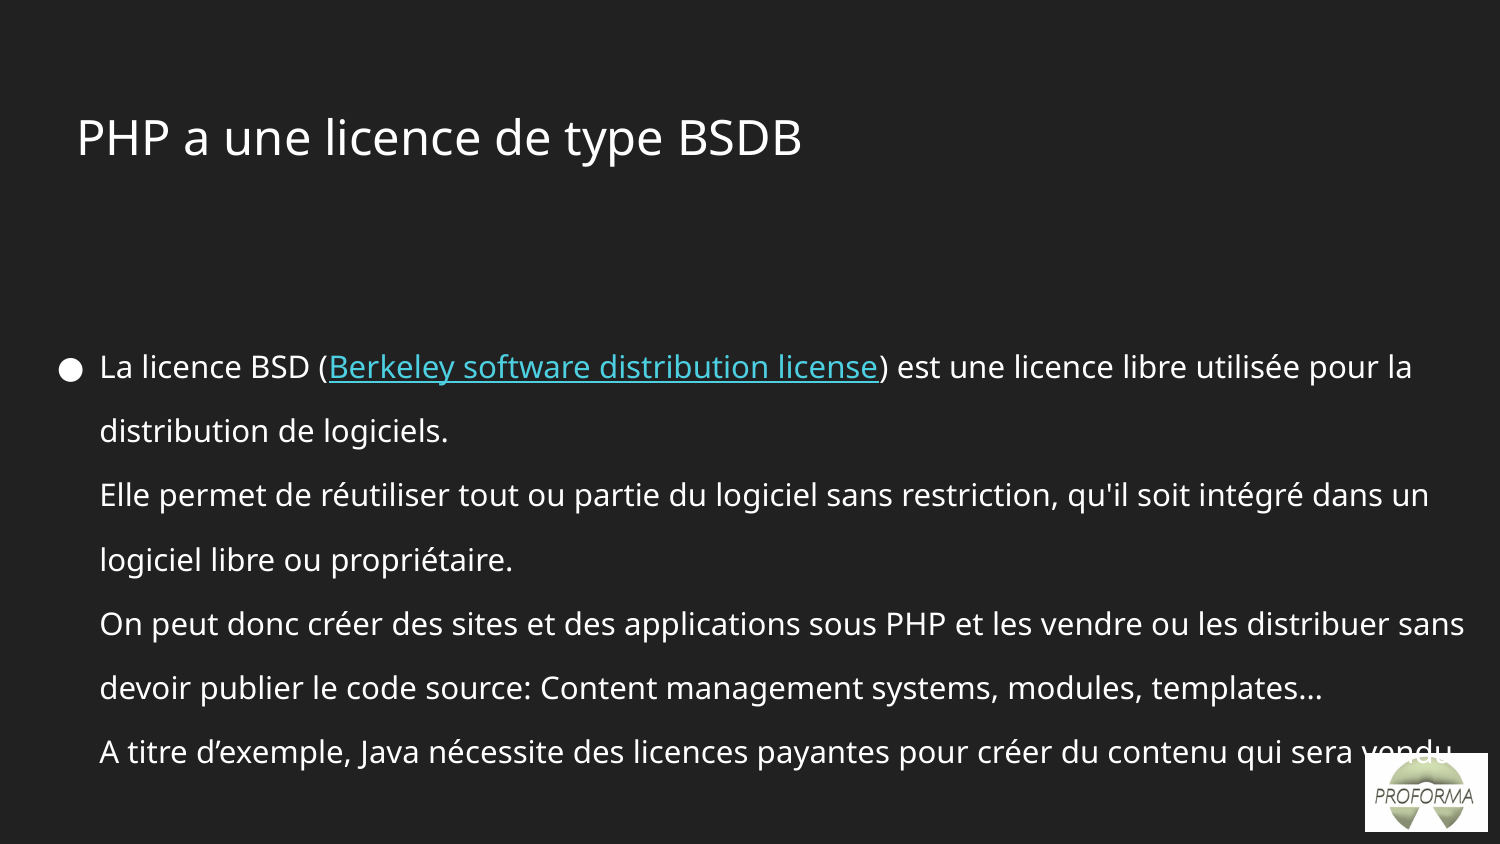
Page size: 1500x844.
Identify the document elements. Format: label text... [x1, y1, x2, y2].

picture [1365, 788, 1488, 832]
title La licence BSD (Berkeley software distribution license) est une licence libre utilisée pour la distribution de logiciels. Elle permet de réutiliser tout ou partie du logiciel sans restriction, qu'il soit intégré dans un logiciel libre ou propriétaire. On peut donc créer des sites et des applications sous PHP et les vendre ou les distribuer sans devoir publier le code source: Content management systems, modules, templates… A titre d’exemple, Java nécessite des licences payantes pour créer du contenu qui sera vendu. [28, 307, 1500, 788]
title PHP a une licence de type BSDB [61, 88, 1306, 185]
